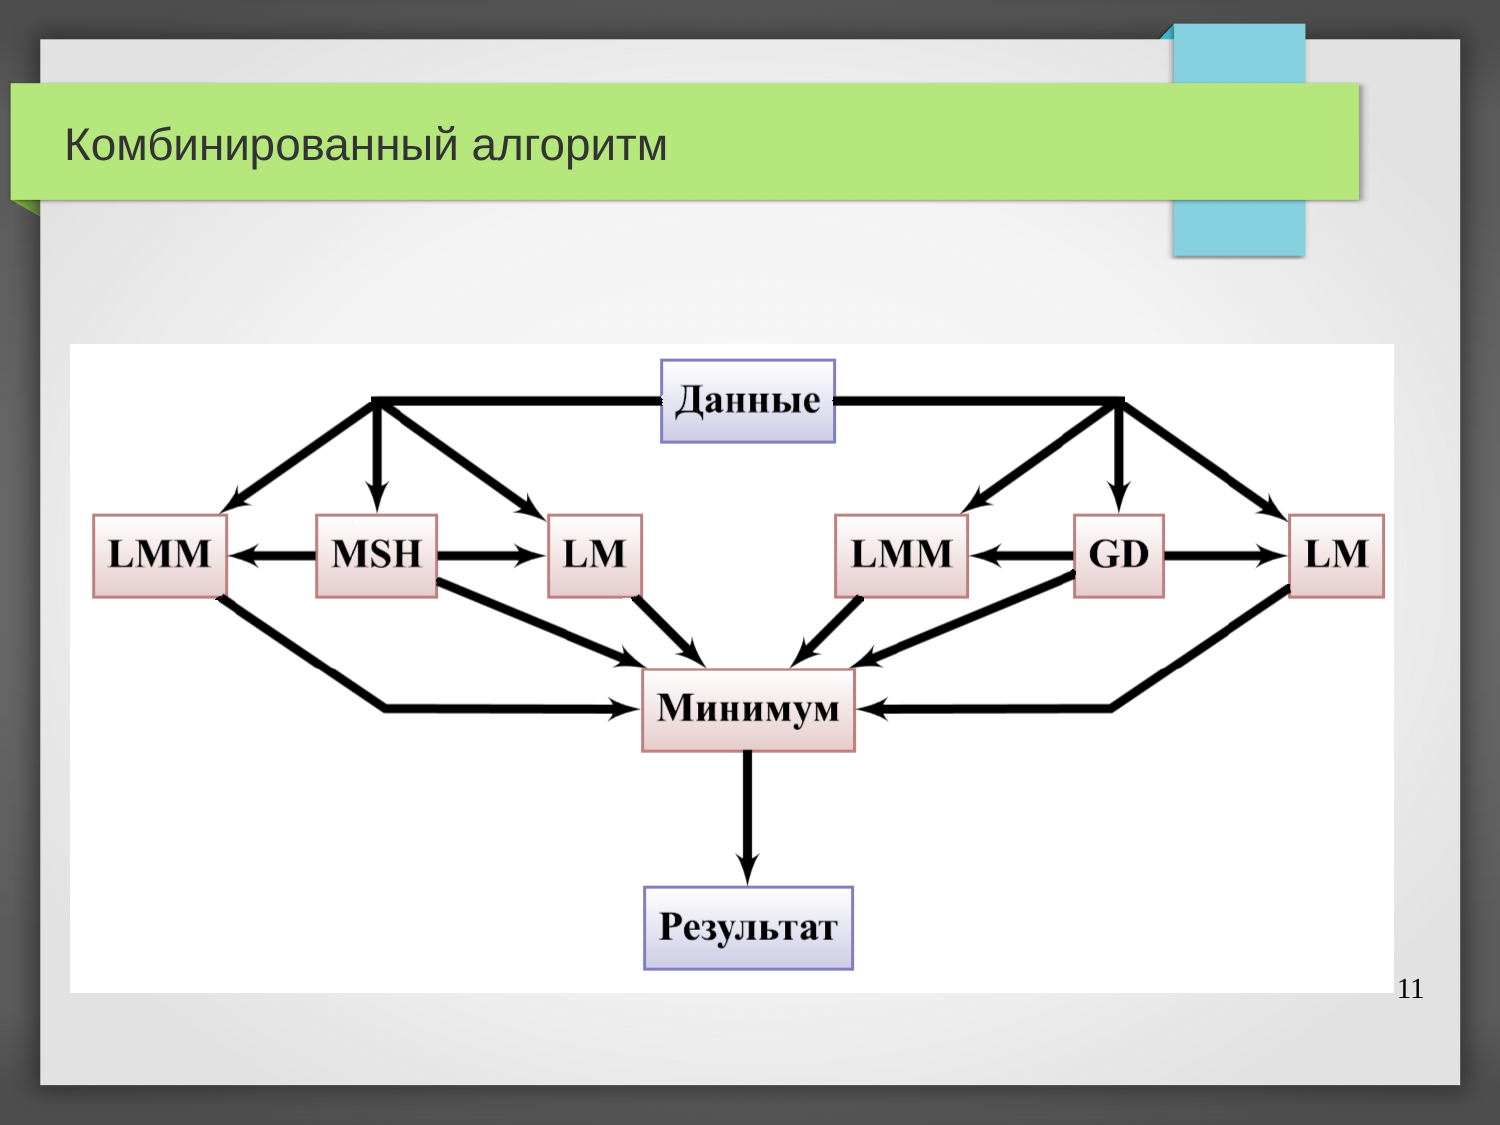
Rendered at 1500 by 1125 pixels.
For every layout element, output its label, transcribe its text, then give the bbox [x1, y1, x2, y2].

picture [0, 0, 1500, 1125]
title Комбинированный алгоритм [64, 96, 1115, 193]
